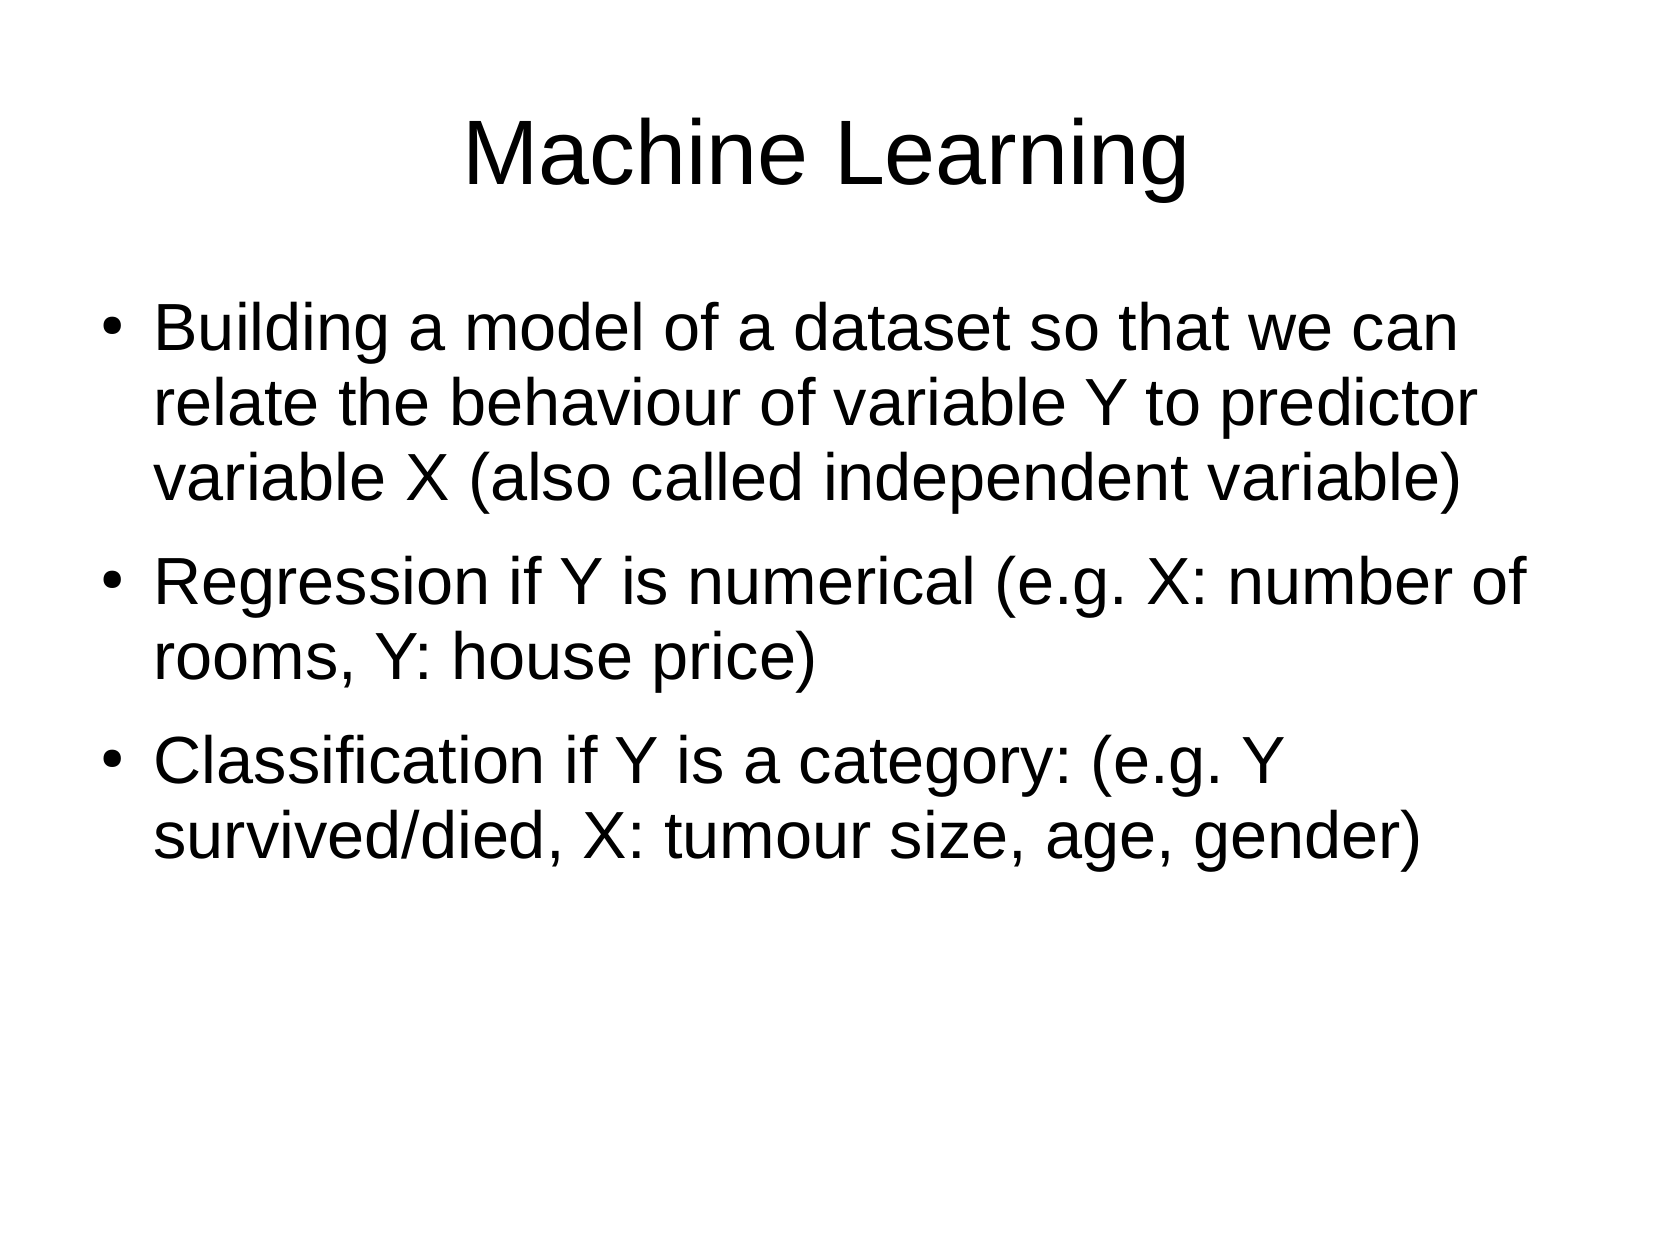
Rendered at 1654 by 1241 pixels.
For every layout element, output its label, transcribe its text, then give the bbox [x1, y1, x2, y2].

list Building a model of a dataset so that we can relate the behaviour of variable Y to predictor variable X (also called independent variable) Regression if Y is numerical (e.g. X: number of rooms, Y: house price) Classification if Y is a category: (e.g. Y survived/died, X: tumour size, age, gender) [82, 290, 1571, 1010]
title Machine Learning [82, 49, 1571, 257]
